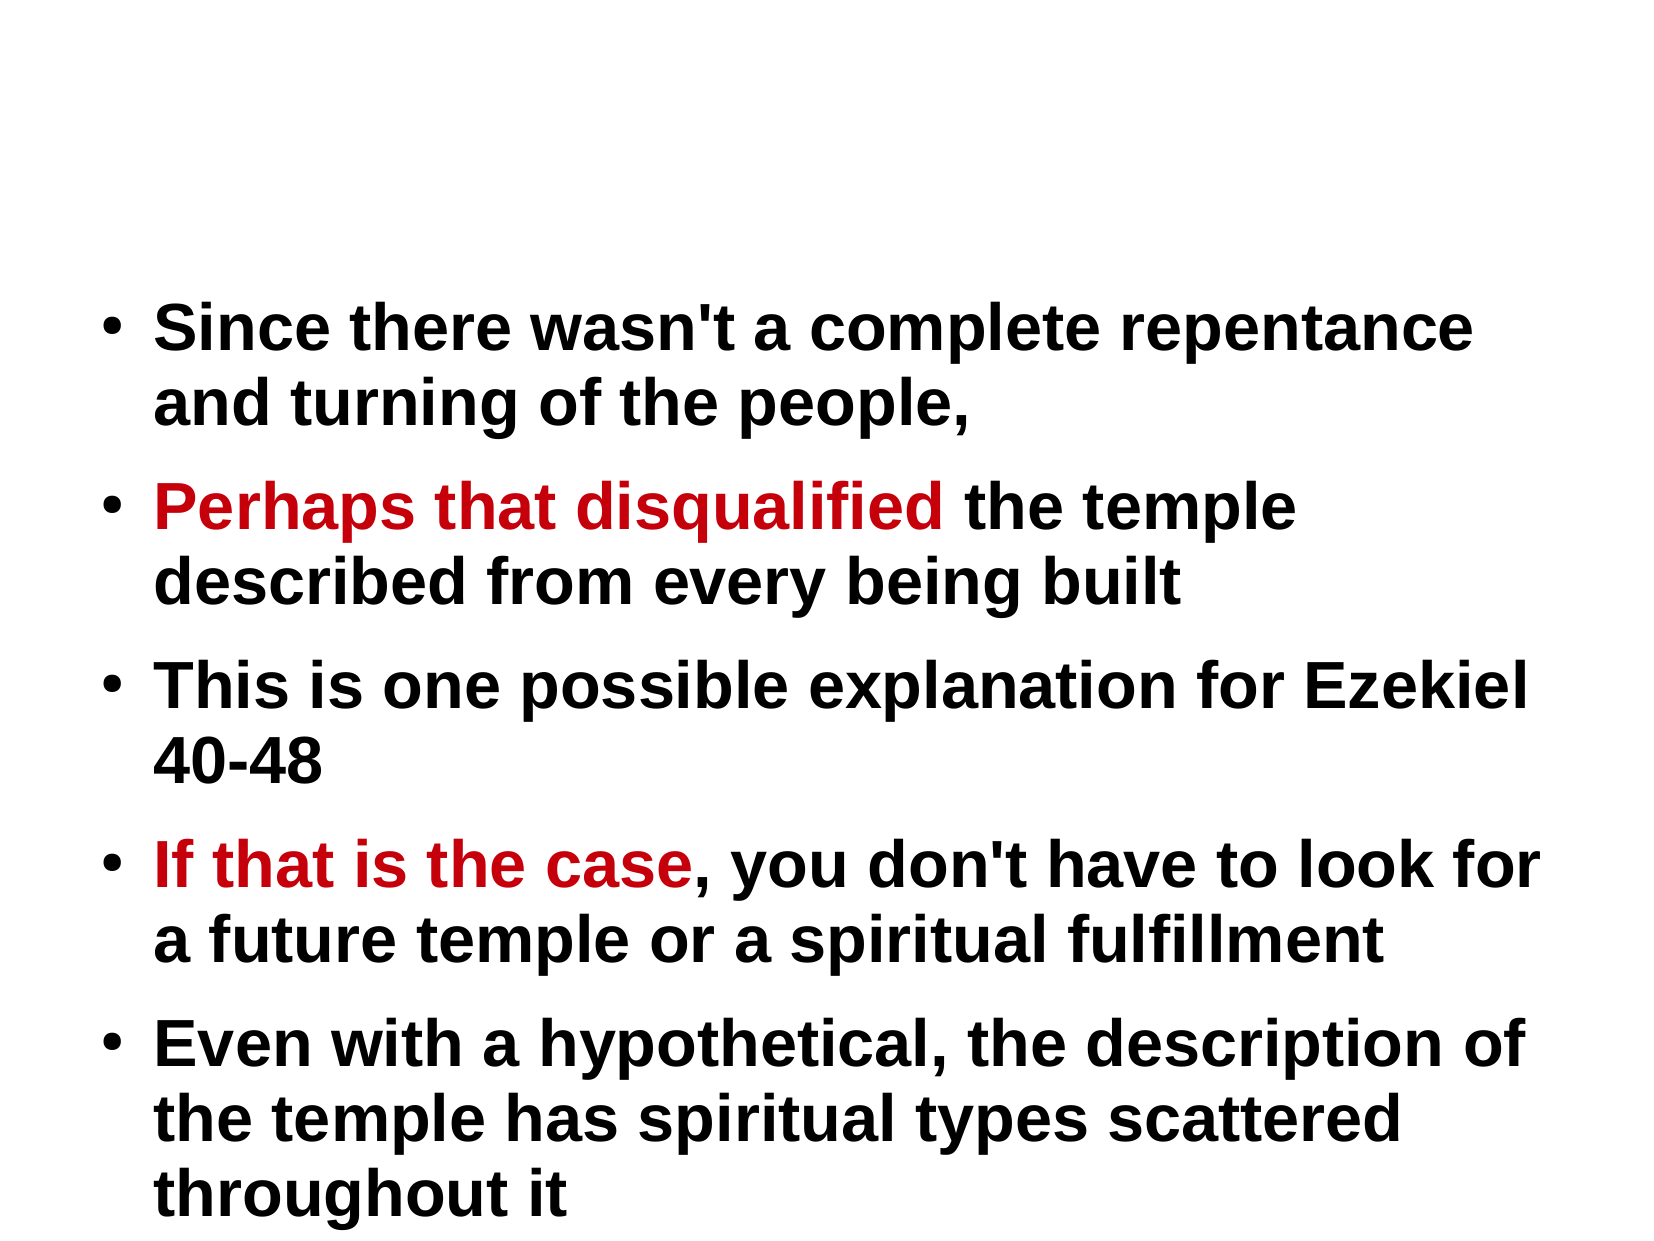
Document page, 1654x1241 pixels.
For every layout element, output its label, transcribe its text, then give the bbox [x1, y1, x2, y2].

list Since there wasn't a complete repentance and turning of the people, Perhaps that disqualified the temple described from every being built This is one possible explanation for Ezekiel 40-48 If that is the case, you don't have to look for a future temple or a spiritual fulfillment Even with a hypothetical, the description of the temple has spiritual types scattered throughout it [82, 290, 1571, 1231]
